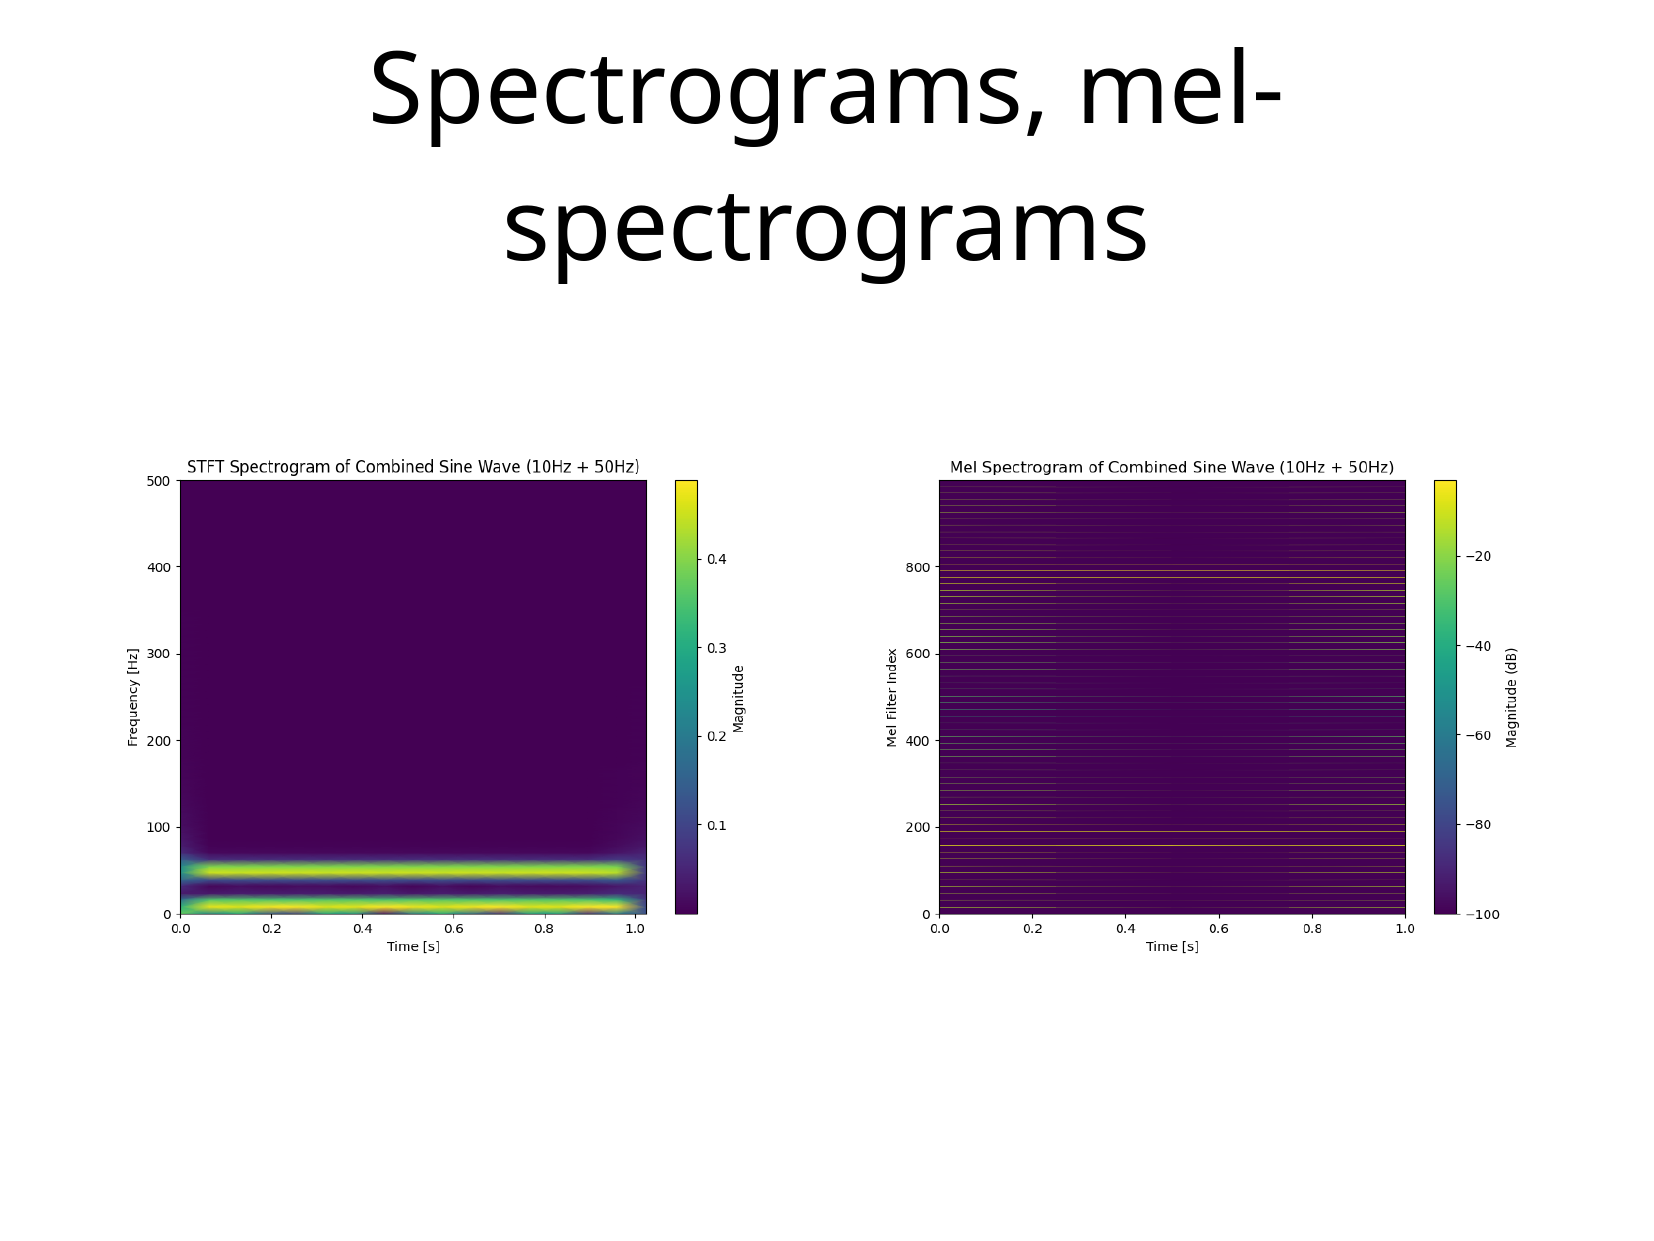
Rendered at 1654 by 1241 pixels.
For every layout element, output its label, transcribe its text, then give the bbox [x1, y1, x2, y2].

title Spectrograms, mel-spectrograms [82, 16, 1571, 290]
picture [86, 412, 837, 976]
picture [845, 412, 1596, 976]
